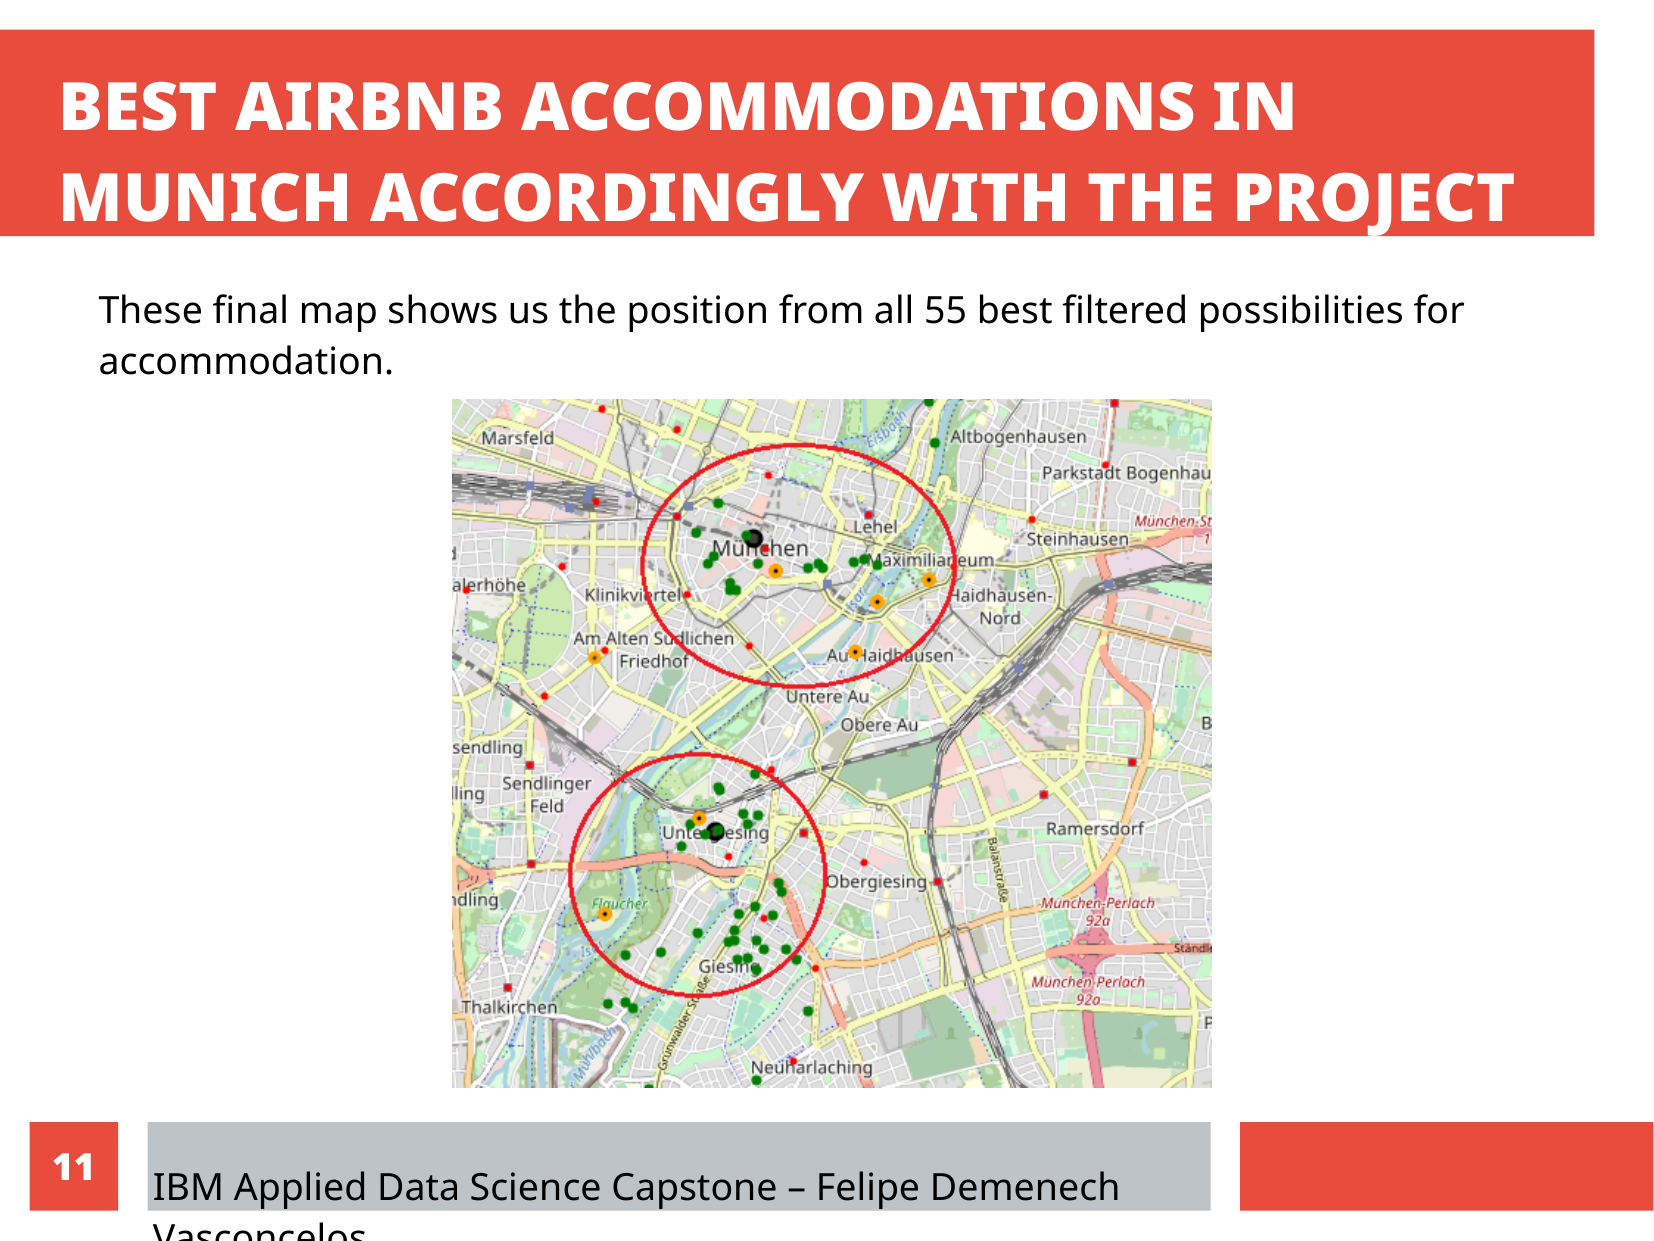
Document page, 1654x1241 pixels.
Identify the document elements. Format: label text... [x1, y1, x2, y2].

title BEST AIRBNB ACCOMMODATIONS IN MUNICH ACCORDINGLY WITH THE PROJECT CRITERIA. [59, 59, 1595, 207]
text_box IBM Applied Data Science Capstone – Felipe Demenech Vasconcelos. [138, 1153, 1235, 1241]
text_box These final map shows us the position from all 55 best filtered possibilities for accommodation. [83, 276, 1536, 385]
picture [452, 399, 1212, 1088]
